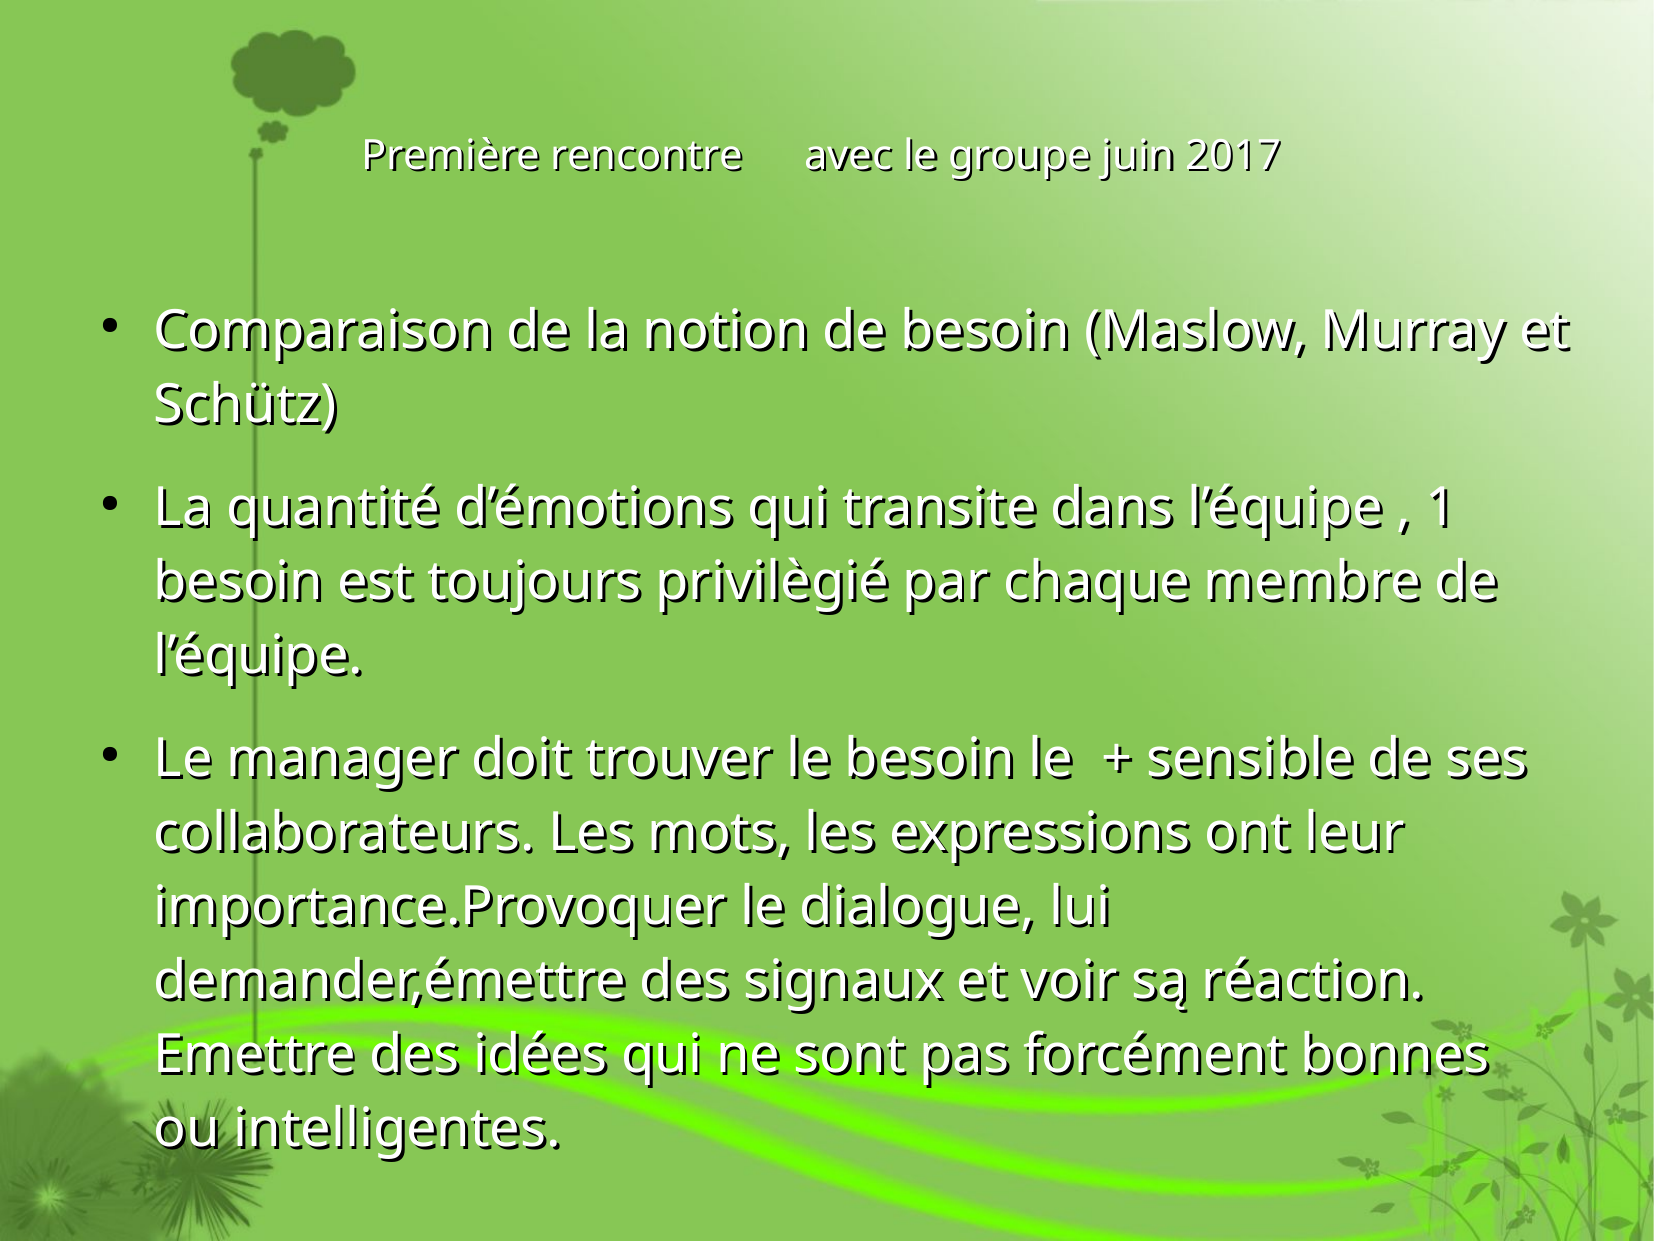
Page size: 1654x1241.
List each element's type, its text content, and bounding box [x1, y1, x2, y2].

title Première rencontre avec le groupe juin 2017 [82, 16, 1571, 290]
list Comparaison de la notion de besoin (Maslow, Murray et Schütz) La quantité d’émotions qui transite dans l’équipe , 1 besoin est toujours privilègié par chaque membre de l’équipe. Le manager doit trouver le besoin le + sensible de ses collaborateurs. Les mots, les expressions ont leur importance.Provoquer le dialogue, lui demander,émettre des signaux et voir są réaction. Emettre des idées qui ne sont pas forcément bonnes ou intelligentes. [82, 290, 1571, 1163]
picture [0, 0, 1654, 1241]
